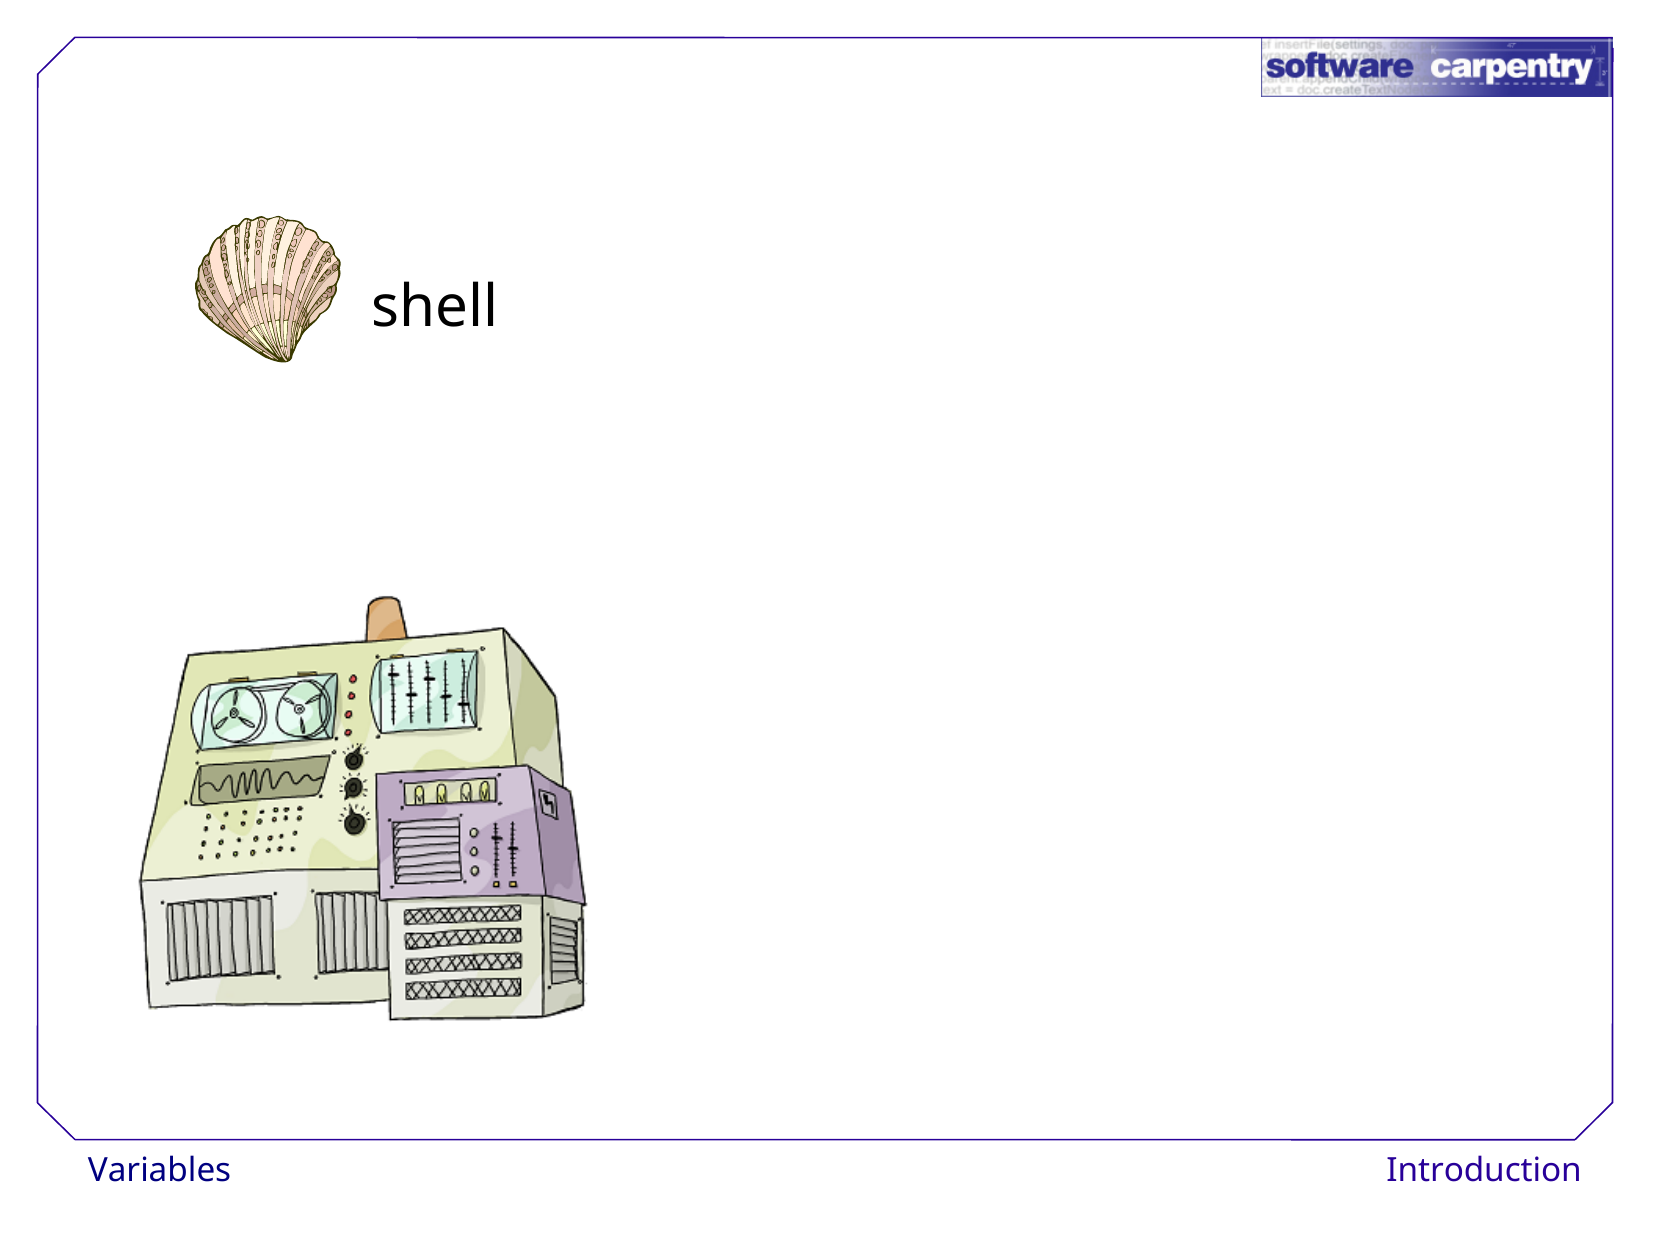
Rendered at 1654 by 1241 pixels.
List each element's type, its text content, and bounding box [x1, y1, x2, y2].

picture [1261, 39, 1613, 97]
text_box shell [343, 225, 588, 347]
picture [89, 548, 647, 1055]
picture [193, 213, 343, 367]
